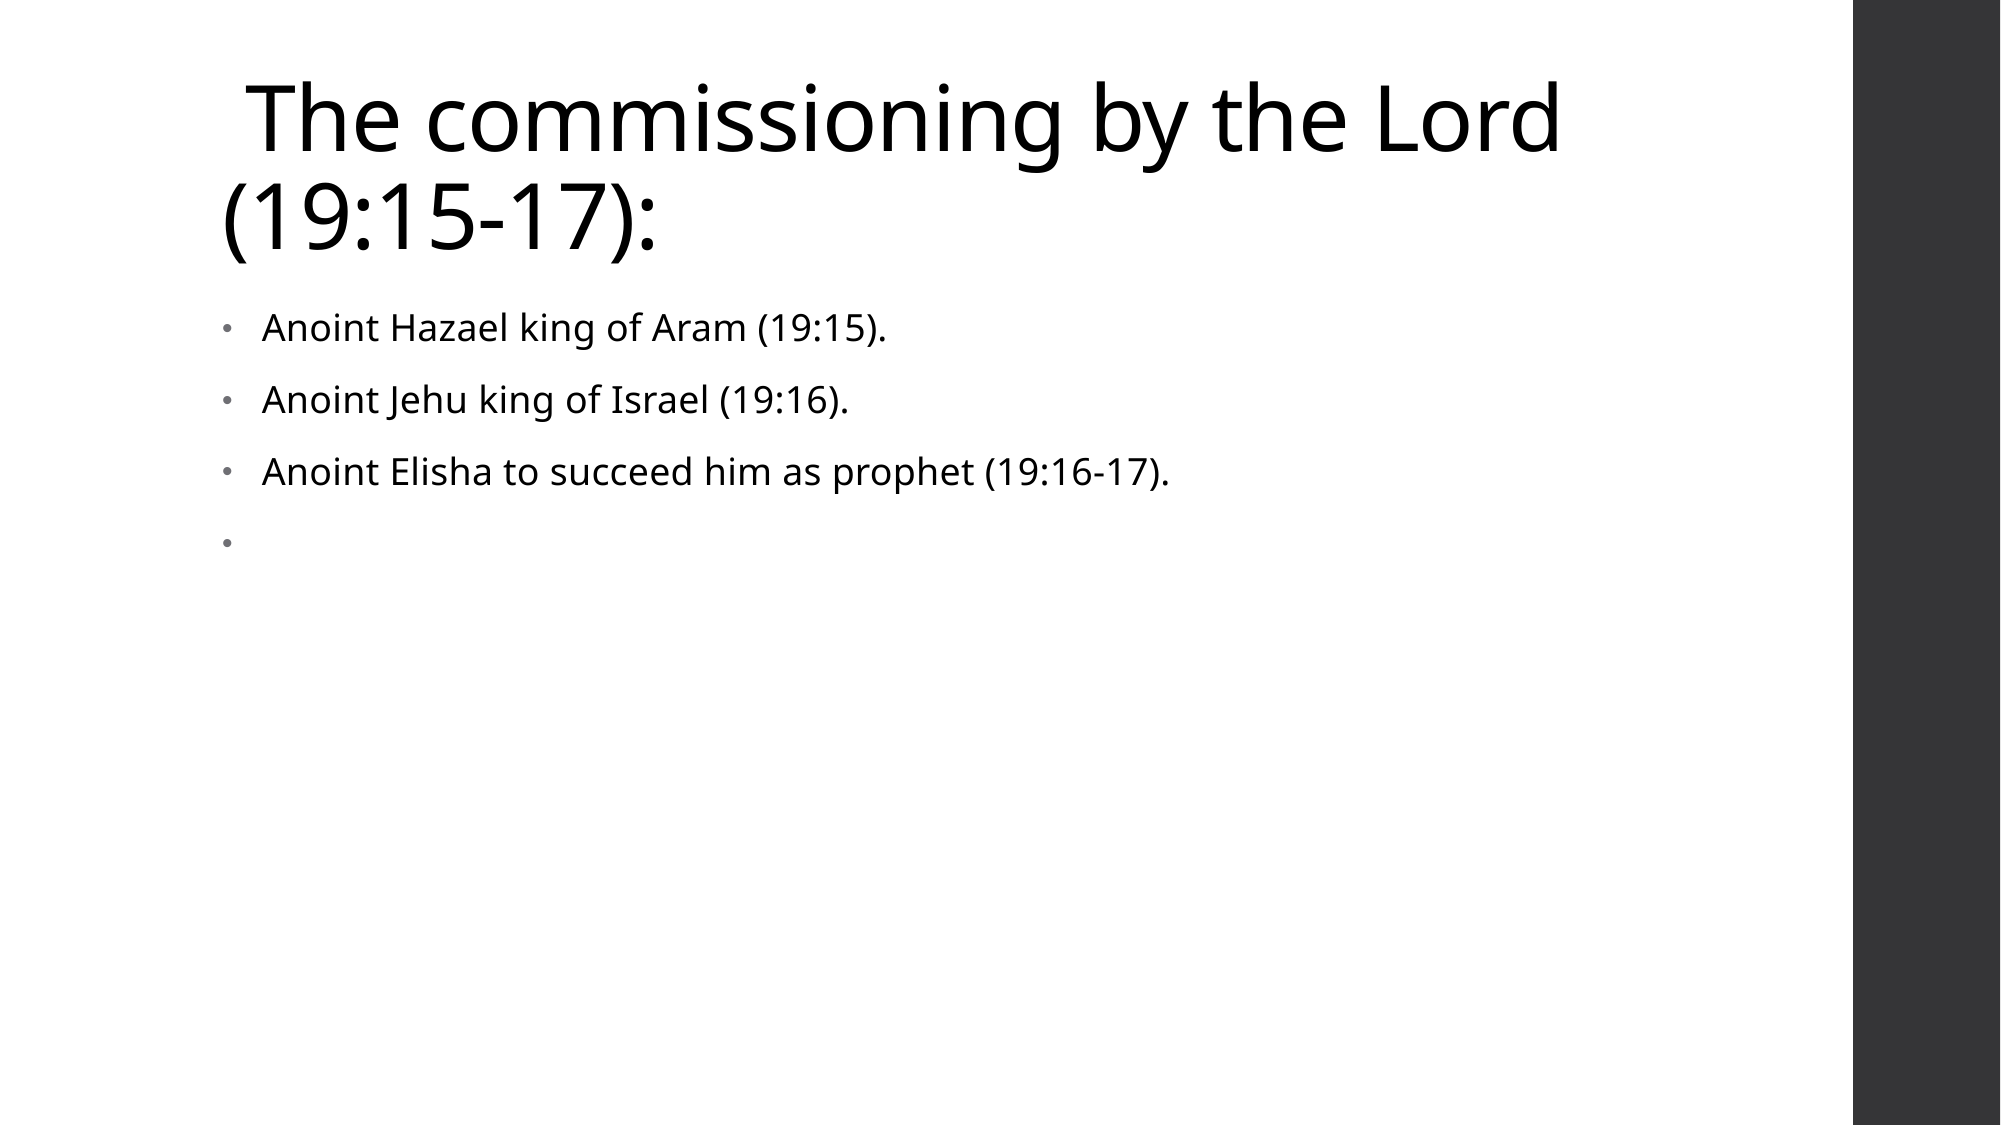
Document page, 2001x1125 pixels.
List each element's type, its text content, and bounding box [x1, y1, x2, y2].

list Anoint Hazael king of Aram (19:15). Anoint Jehu king of Israel (19:16). Anoint Elisha to succeed him as prophet (19:16-17). [206, 299, 1617, 1014]
title The commissioning by the Lord (19:15-17): [206, 60, 1797, 278]
